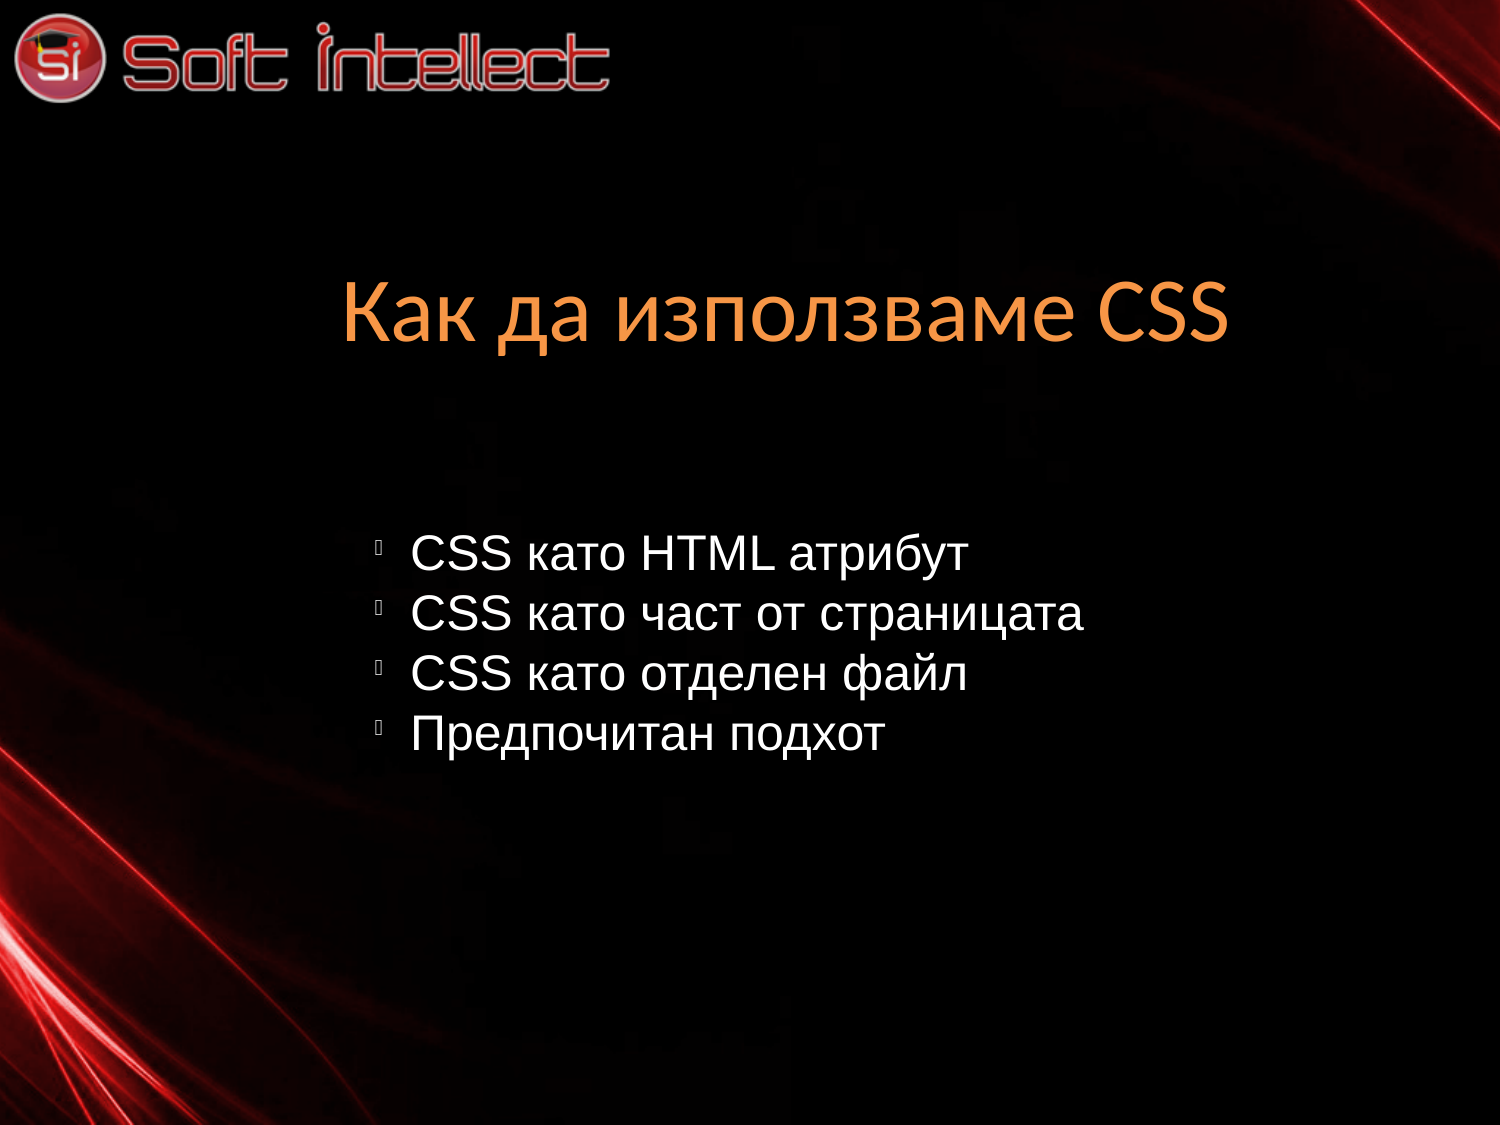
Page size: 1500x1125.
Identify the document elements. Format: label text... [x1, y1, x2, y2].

text_box CSS като HTML атрибут CSS като част от страницата CSS като отделен файл Предпочитан подхот [360, 513, 1411, 1125]
text_box Как да използваме CSS [149, 184, 1424, 426]
picture [0, 0, 1500, 1125]
